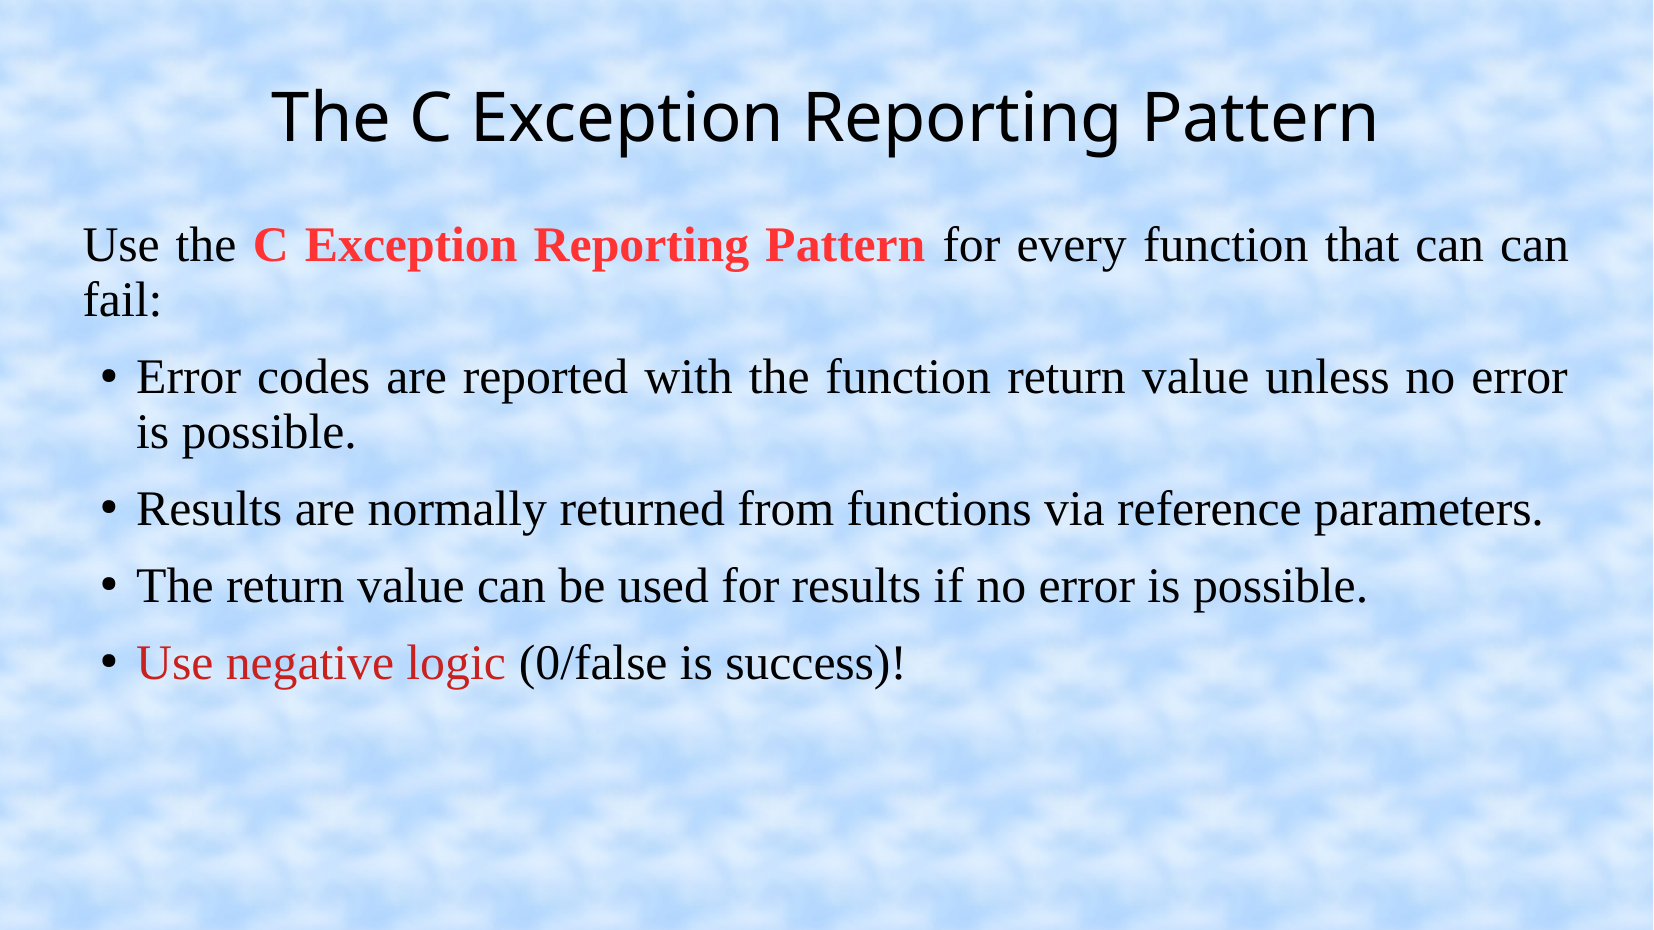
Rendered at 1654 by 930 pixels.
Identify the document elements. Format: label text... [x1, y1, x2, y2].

list Use the C Exception Reporting Pattern for every function that can can fail: Error codes are reported with the function return value unless no error is possible. Results are normally returned from functions via reference parameters. The return value can be used for results if no error is possible. Use negative logic (0/false is success)! [82, 217, 1571, 841]
title The C Exception Reporting Pattern [82, 36, 1571, 193]
picture [0, 0, 1654, 930]
